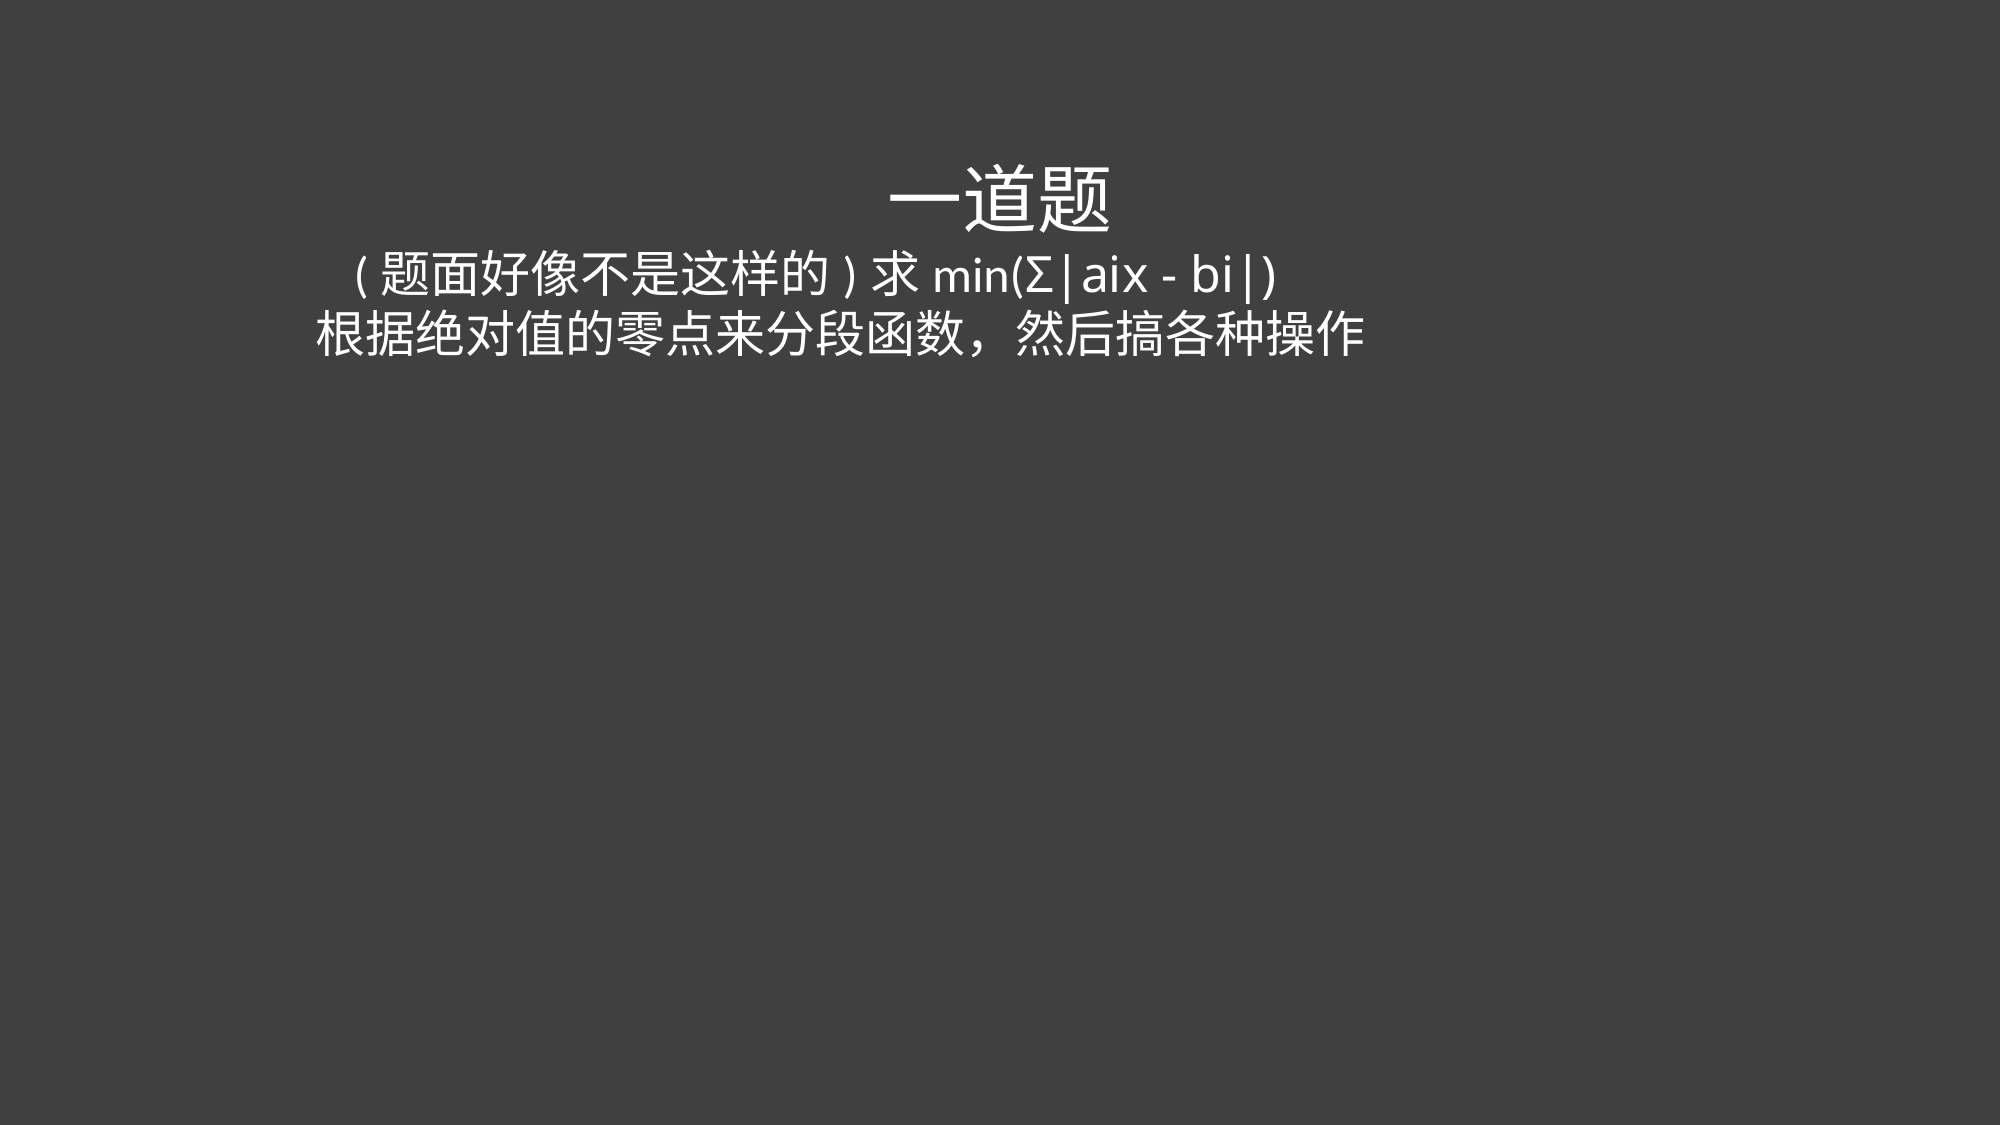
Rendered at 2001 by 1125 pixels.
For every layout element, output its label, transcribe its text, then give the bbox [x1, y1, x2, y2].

text_box 一道题 (题面好像不是这样的)求min(Σ|aix - bi|) 根据绝对值的零点来分段函数，然后搞各种操作 [226, 144, 1773, 370]
